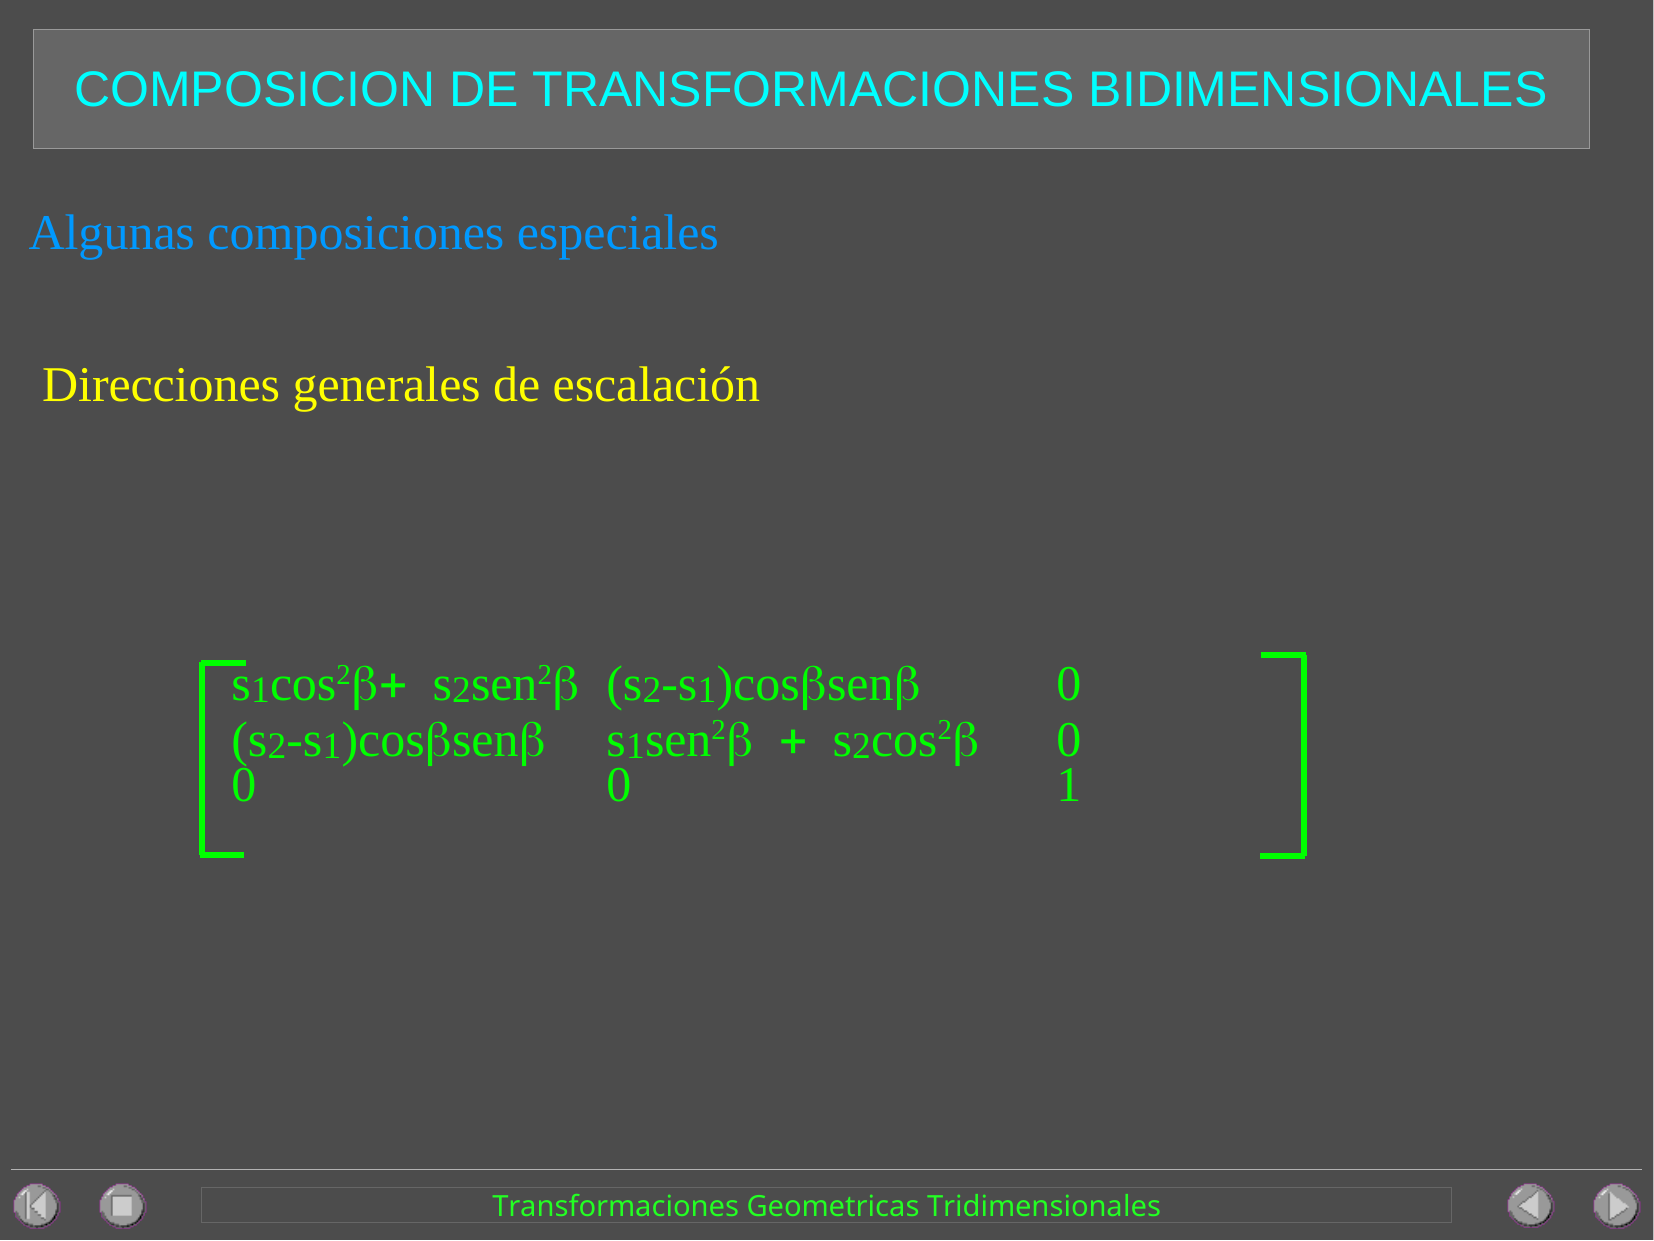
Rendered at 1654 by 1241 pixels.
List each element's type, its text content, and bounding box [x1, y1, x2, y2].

picture [1505, 1181, 1556, 1231]
picture [1591, 1181, 1642, 1232]
title COMPOSICION DE TRANSFORMACIONES BIDIMENSIONALES [33, 29, 1590, 149]
text_box Direcciones generales de escalación [41, 357, 983, 418]
text_box Algunas composiciones especiales [28, 204, 1440, 265]
text_box s1cos2bs2sen2b (s2-s1)cosbsenb 0 (s2-s1)cosbsenb s1sen2bs2cos2b 0 0 0 1 [231, 656, 1291, 869]
picture [97, 1181, 148, 1232]
picture [11, 1181, 62, 1232]
